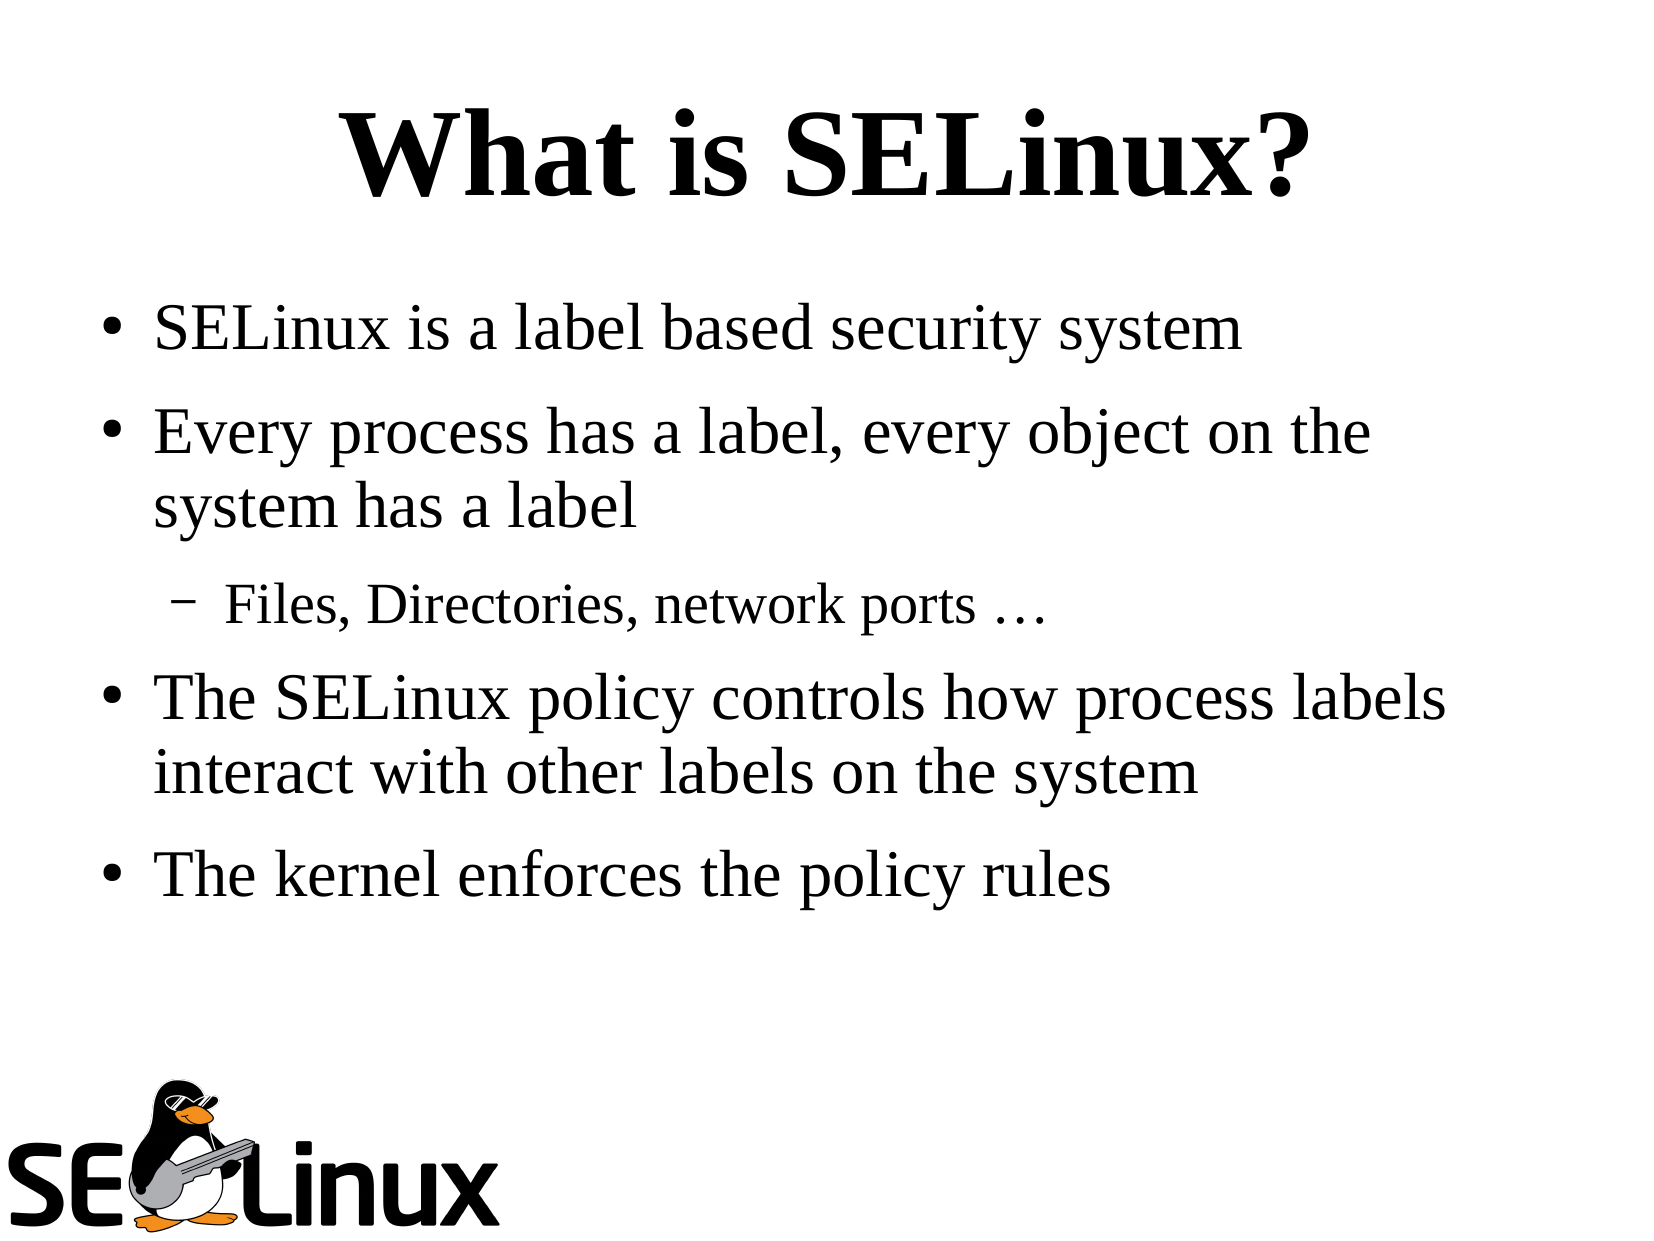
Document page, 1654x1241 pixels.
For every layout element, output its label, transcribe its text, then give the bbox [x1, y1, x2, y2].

list SELinux is a label based security system Every process has a label, every object on the system has a label Files, Directories, network ports … The SELinux policy controls how process labels interact with other labels on the system The kernel enforces the policy rules [82, 290, 1571, 1010]
title What is SELinux? [82, 49, 1571, 257]
picture [0, 919, 526, 1241]
